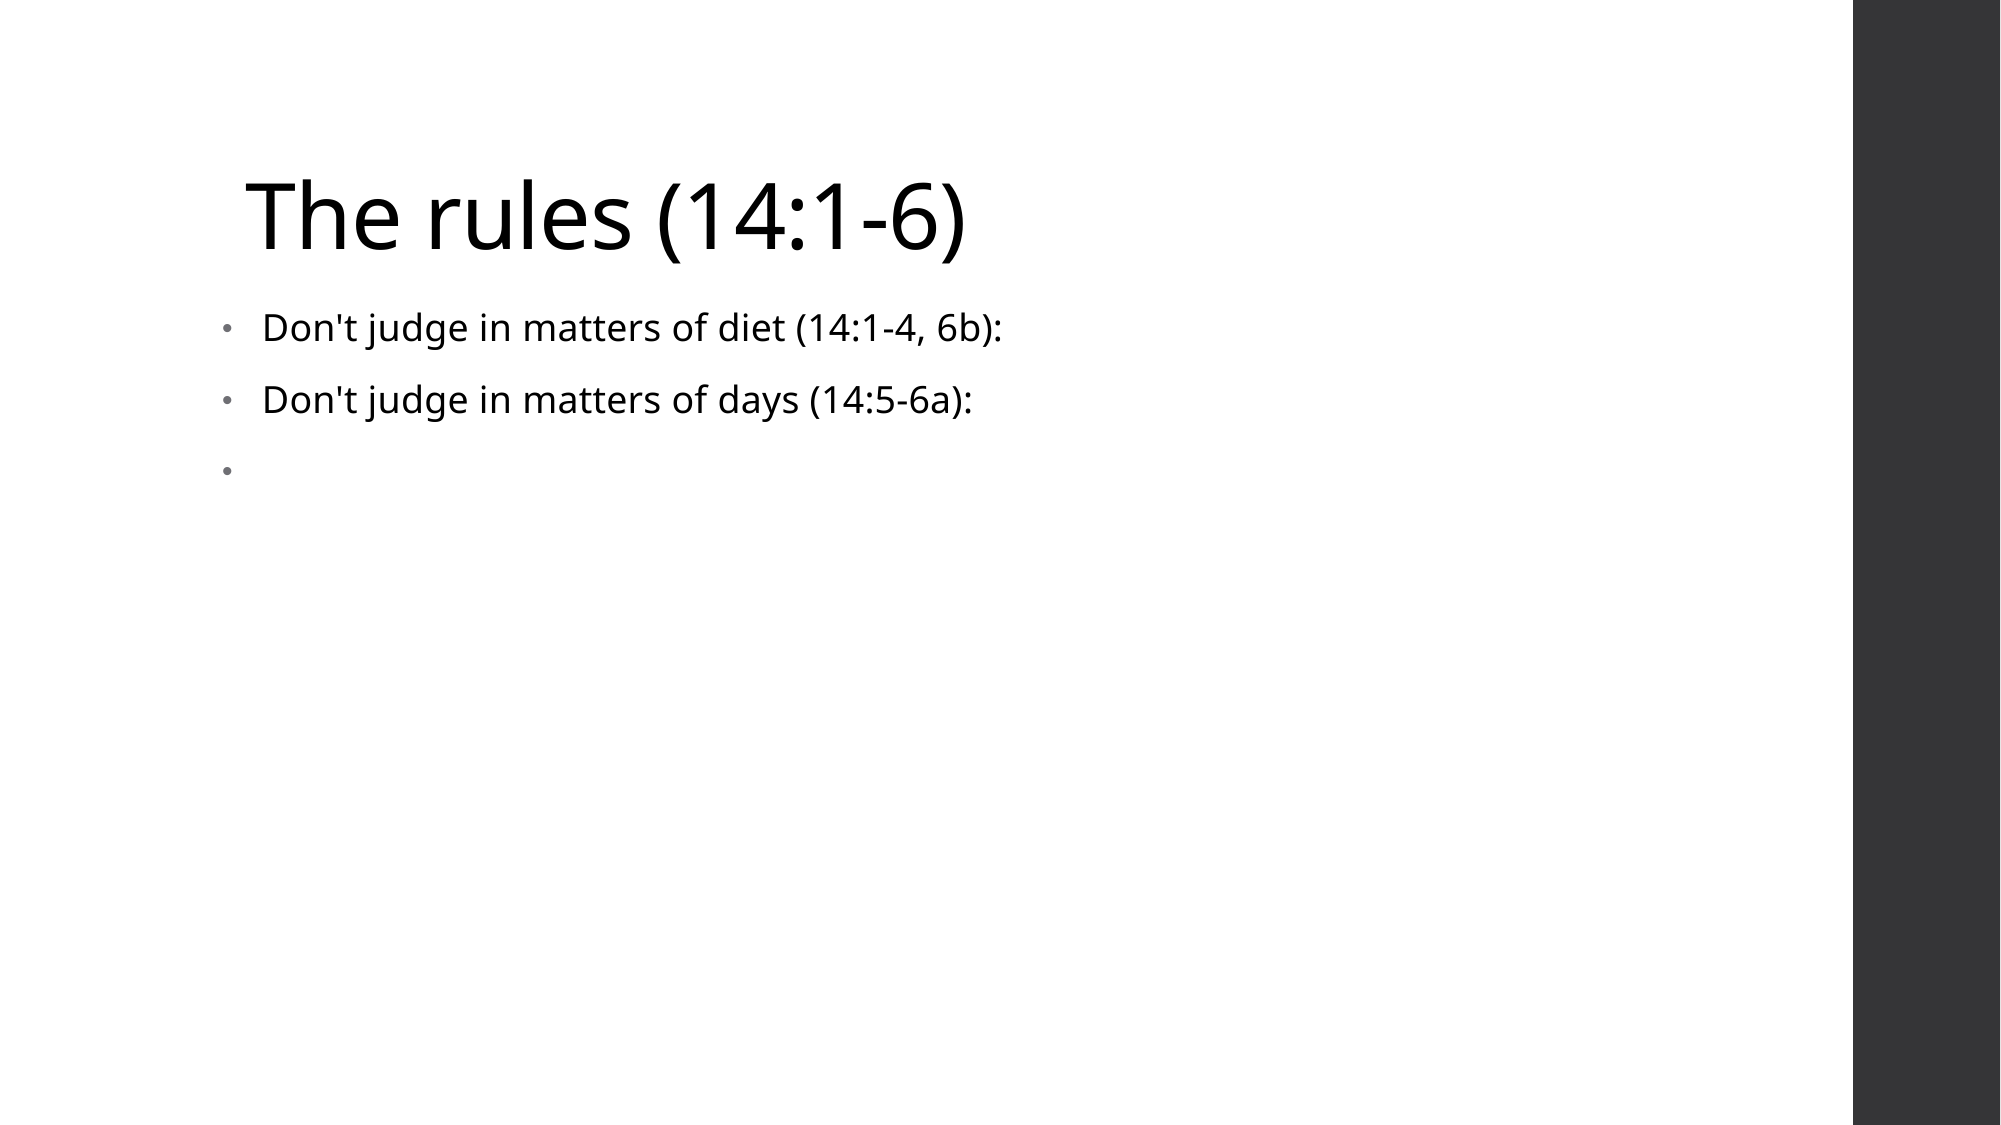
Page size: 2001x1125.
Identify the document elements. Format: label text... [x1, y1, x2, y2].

list Don't judge in matters of diet (14:1-4, 6b): Don't judge in matters of days (14:5-6a): [206, 299, 1617, 1014]
title The rules (14:1-6) [206, 60, 1797, 278]
